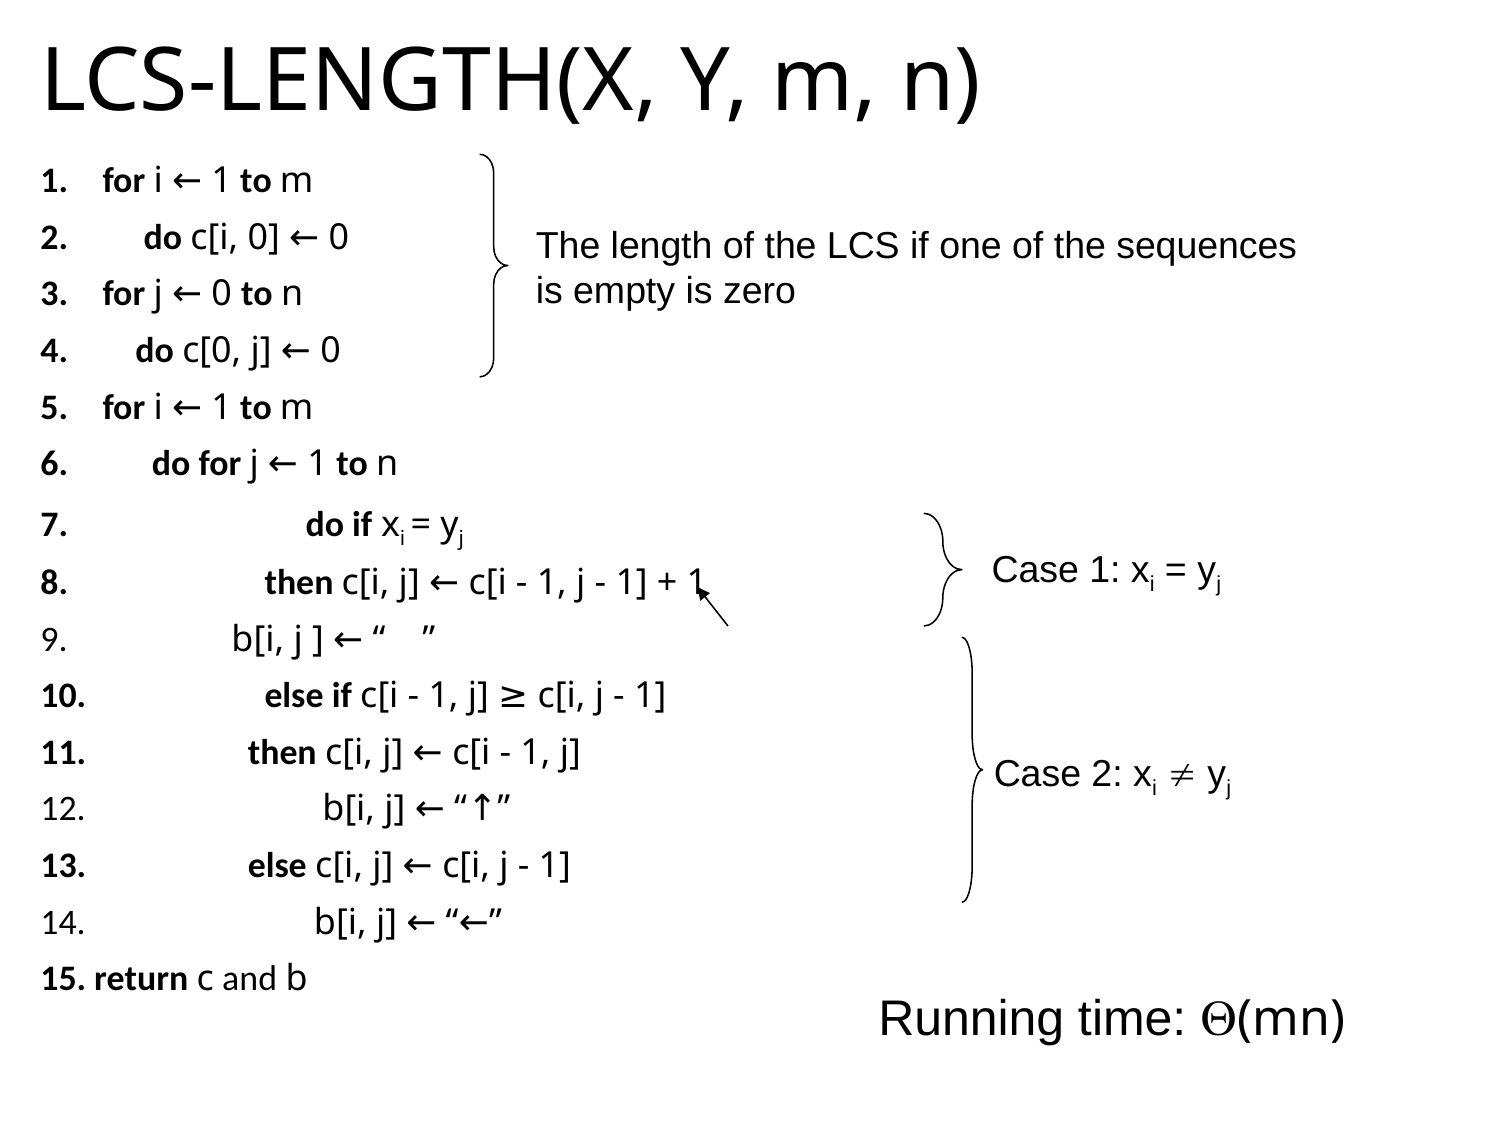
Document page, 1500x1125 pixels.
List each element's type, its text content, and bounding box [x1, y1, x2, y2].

text_box Case 2: xi  yj [978, 741, 1257, 808]
text_box Case 1: xi = yj [976, 537, 1247, 604]
list for i ← 1 to m do c[i, 0] ← 0 for j ← 0 to n do c[0, j] ← 0 for i ← 1 to m do for j ← 1 to n do if xi = yj then c[i, j] ← c[i - 1, j - 1] + 1 b[i, j ] ← “ ” else if c[i - 1, j] ≥ c[i, j - 1] then c[i, j] ← c[i - 1, j] b[i, j] ← “↑” else c[i, j] ← c[i, j - 1] b[i, j] ← “←” return c and b [25, 154, 1469, 1014]
text_box The length of the LCS if one of the sequences is empty is zero [521, 213, 1313, 319]
text_box Running time: (mn) [863, 977, 1361, 1053]
title LCS-LENGTH(X, Y, m, n) [25, 26, 1469, 138]
